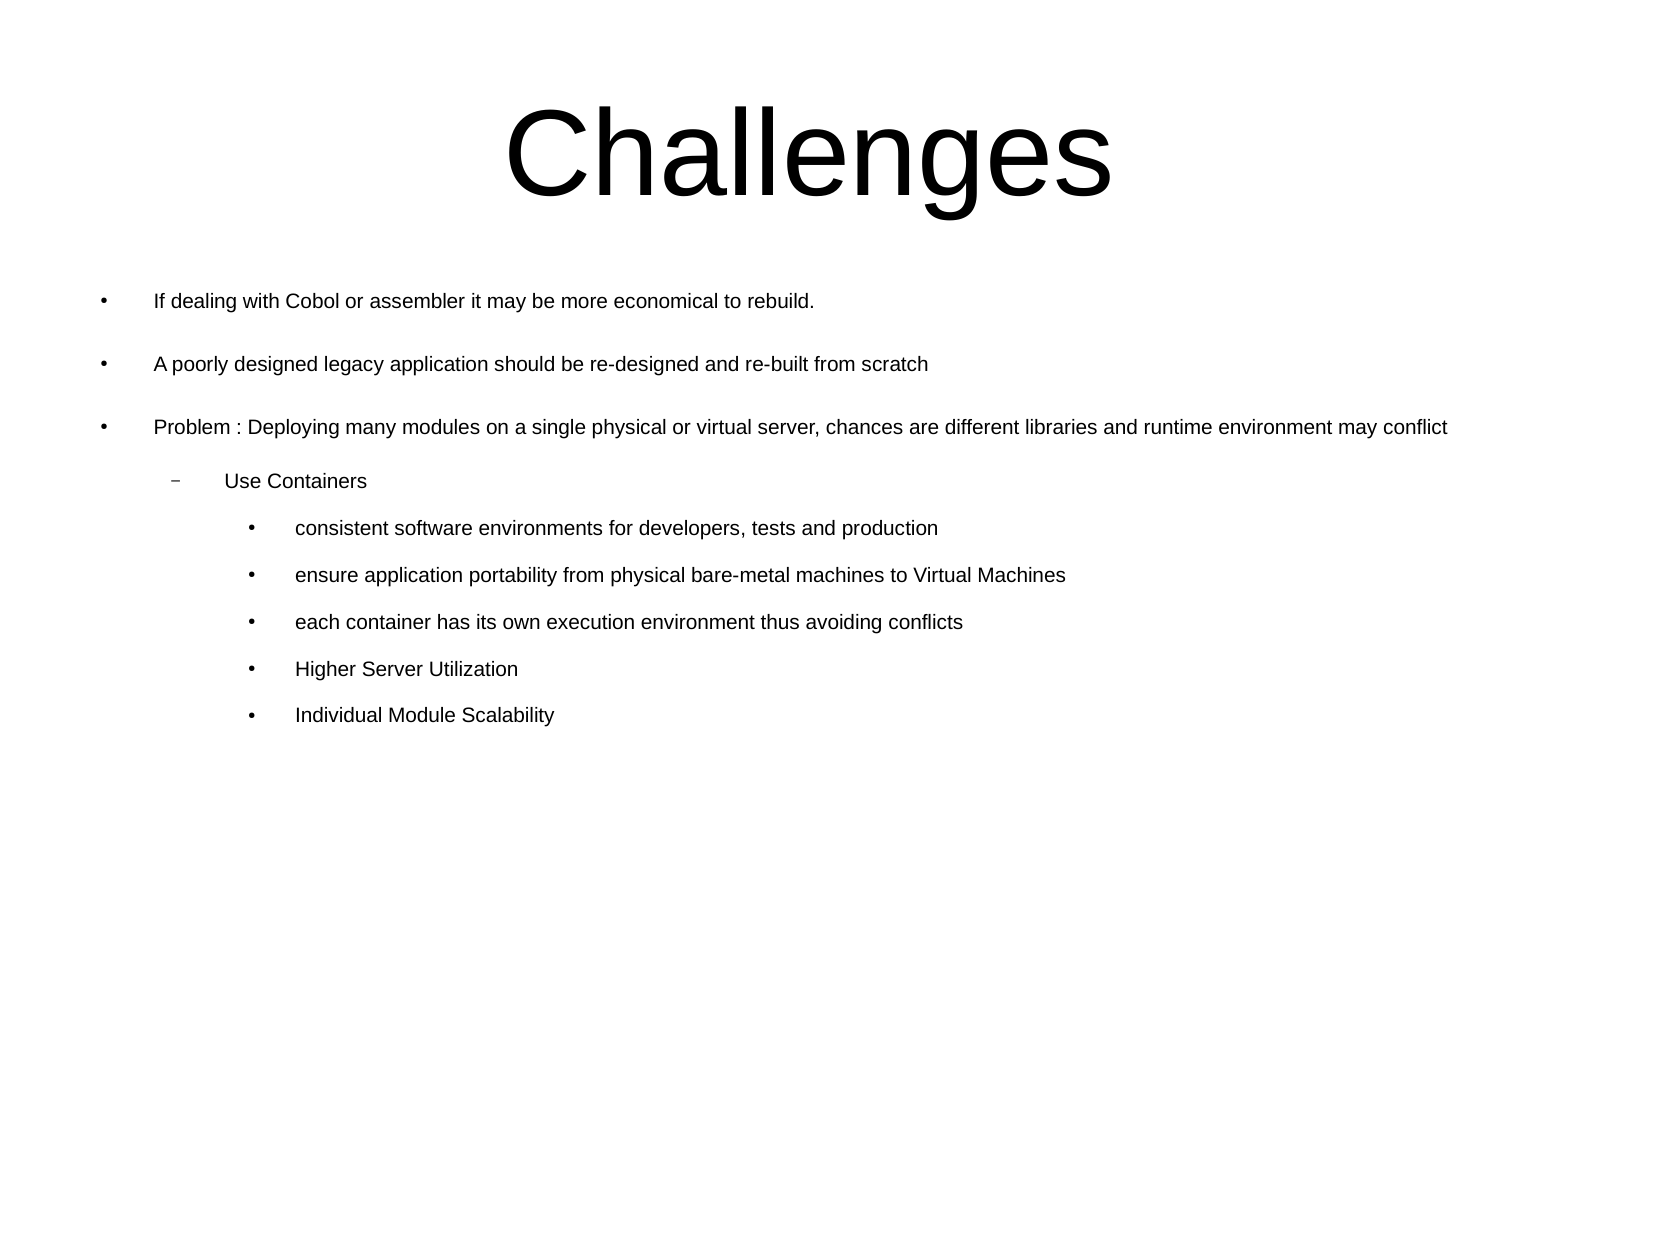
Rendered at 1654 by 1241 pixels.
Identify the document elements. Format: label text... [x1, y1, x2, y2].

title Challenges [82, 49, 1571, 257]
list If dealing with Cobol or assembler it may be more economical to rebuild. A poorly designed legacy application should be re-designed and re-built from scratch Problem : Deploying many modules on a single physical or virtual server, chances are different libraries and runtime environment may conflict Use Containers consistent software environments for developers, tests and production ensure application portability from physical bare-metal machines to Virtual Machines each container has its own execution environment thus avoiding conflicts Higher Server Utilization Individual Module Scalability [82, 290, 1636, 1220]
